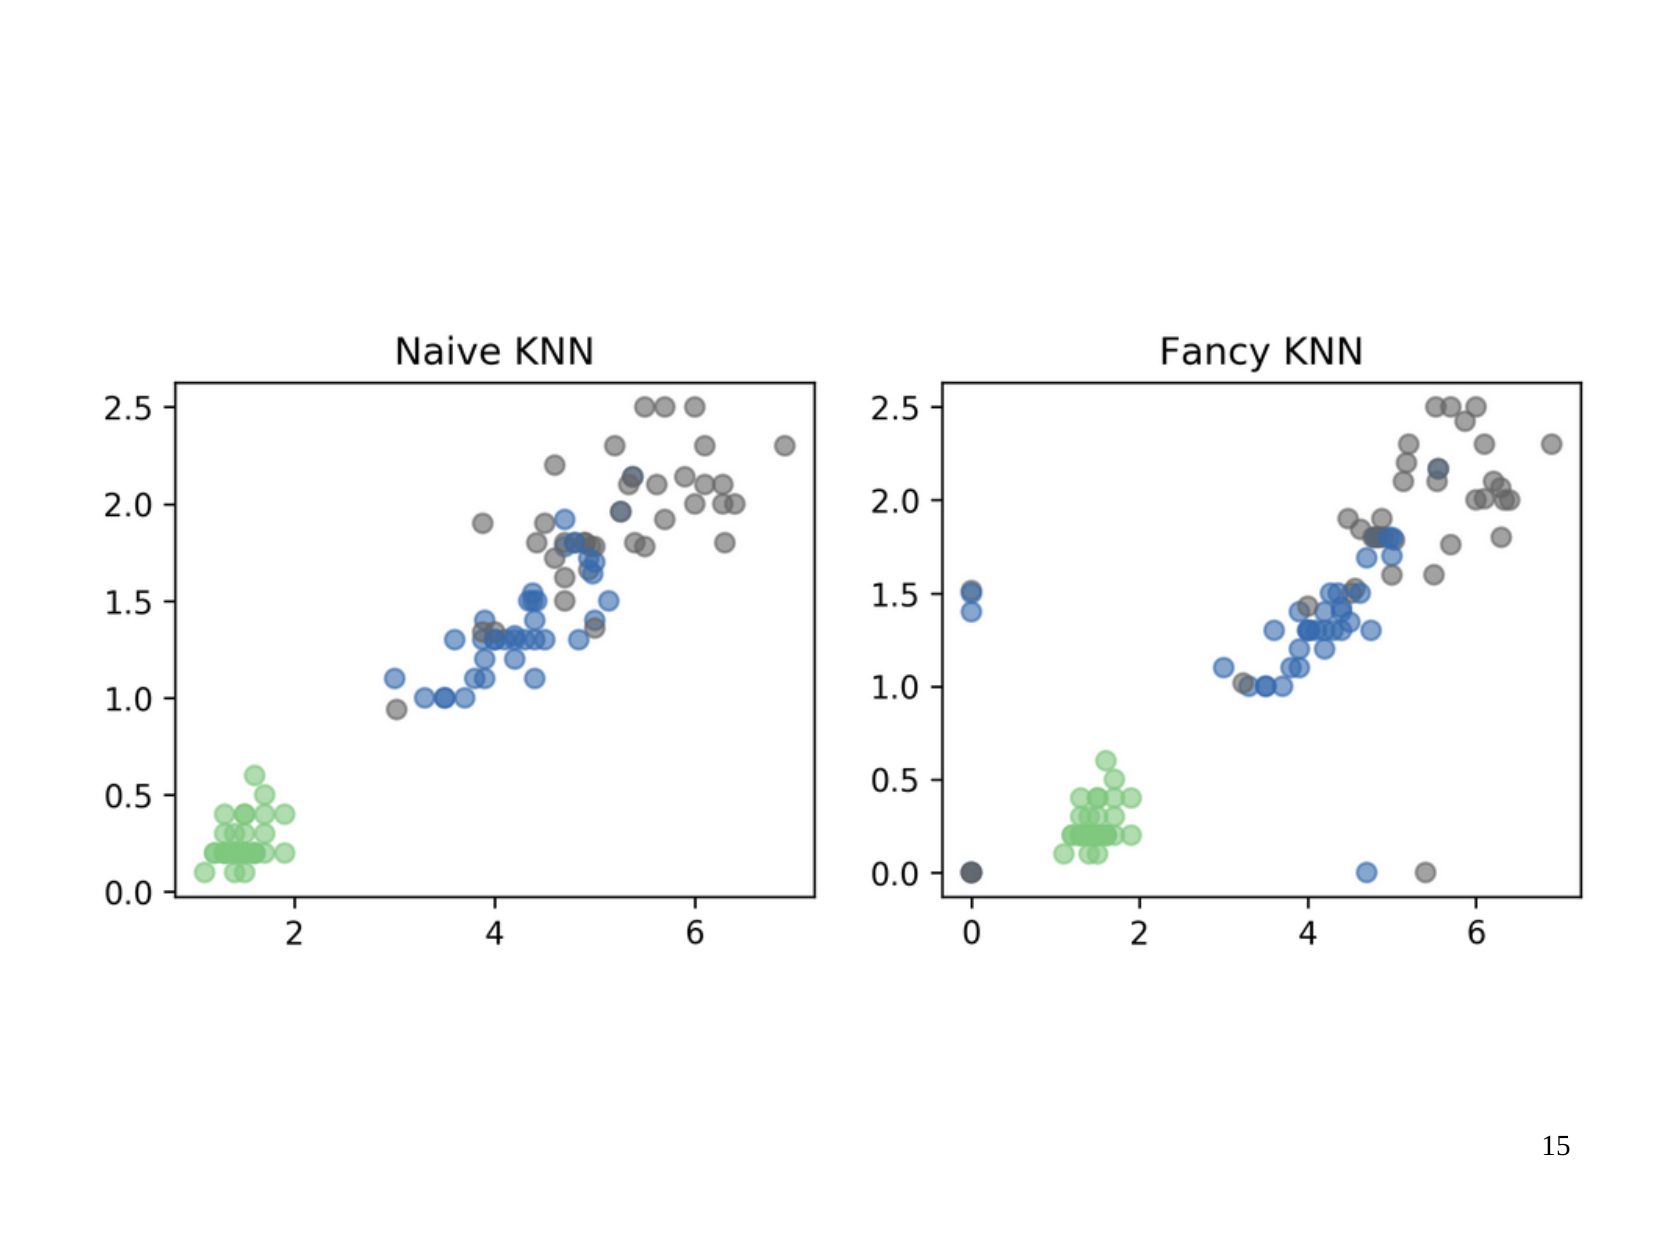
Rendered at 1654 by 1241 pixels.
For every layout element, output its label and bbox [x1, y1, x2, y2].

picture [87, 296, 1606, 976]
